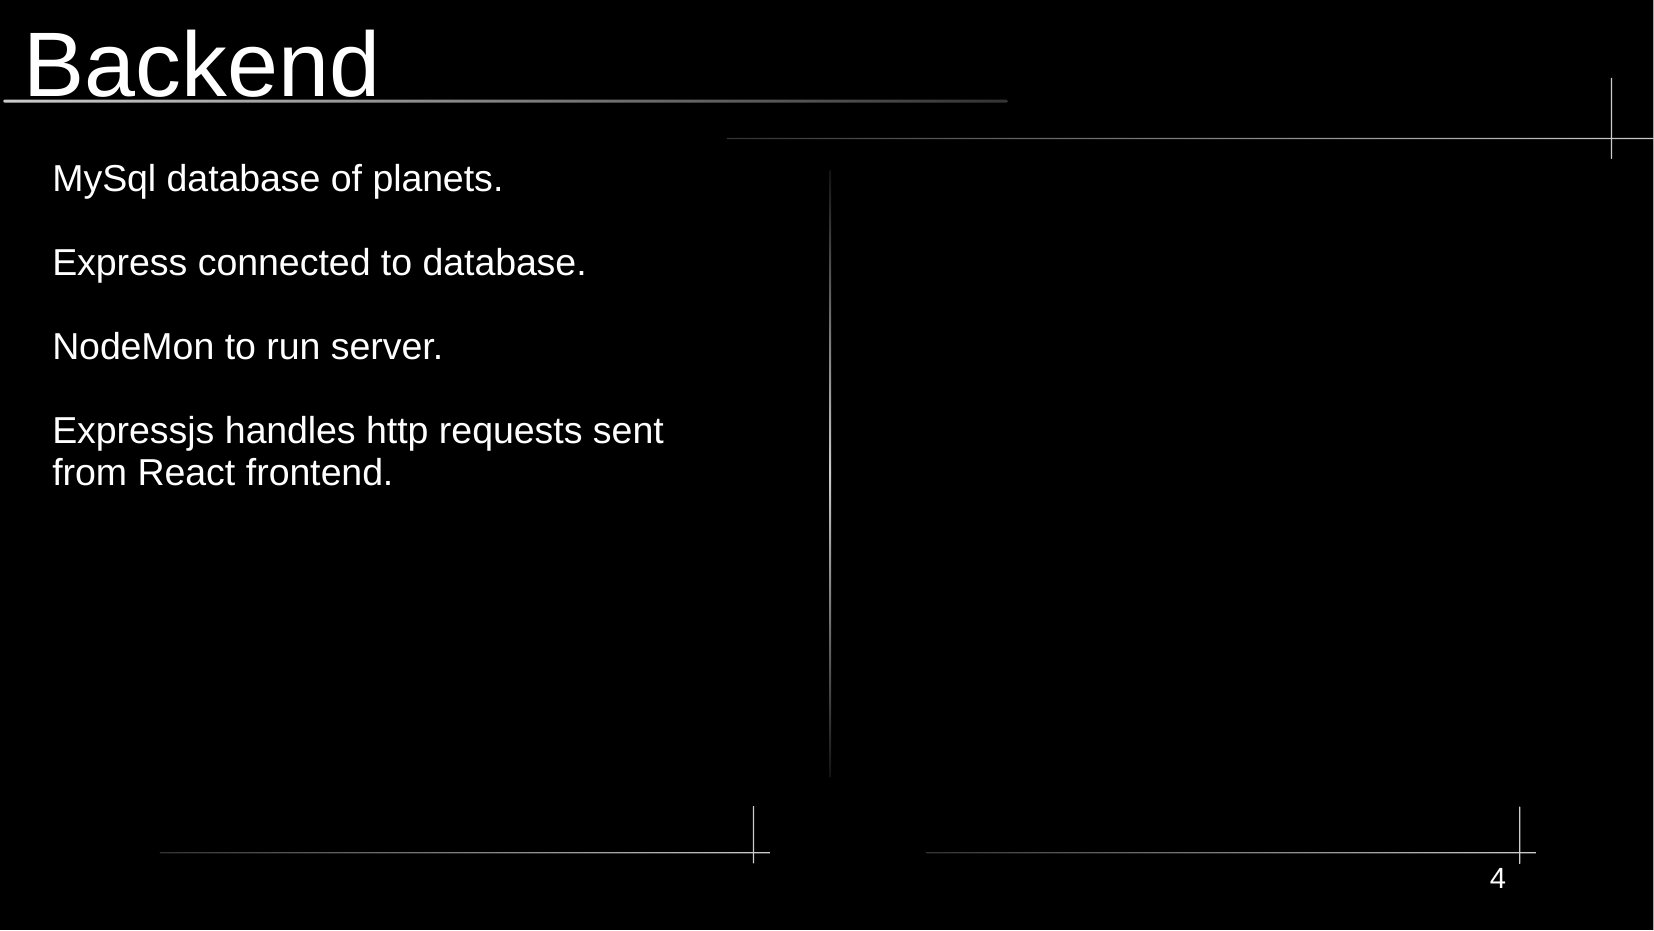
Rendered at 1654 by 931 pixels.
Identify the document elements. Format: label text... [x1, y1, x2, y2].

text_box MySql database of planets. Express connected to database. NodeMon to run server. Expressjs handles http requests sent from React frontend. [37, 150, 751, 501]
title Backend [23, 11, 1589, 119]
